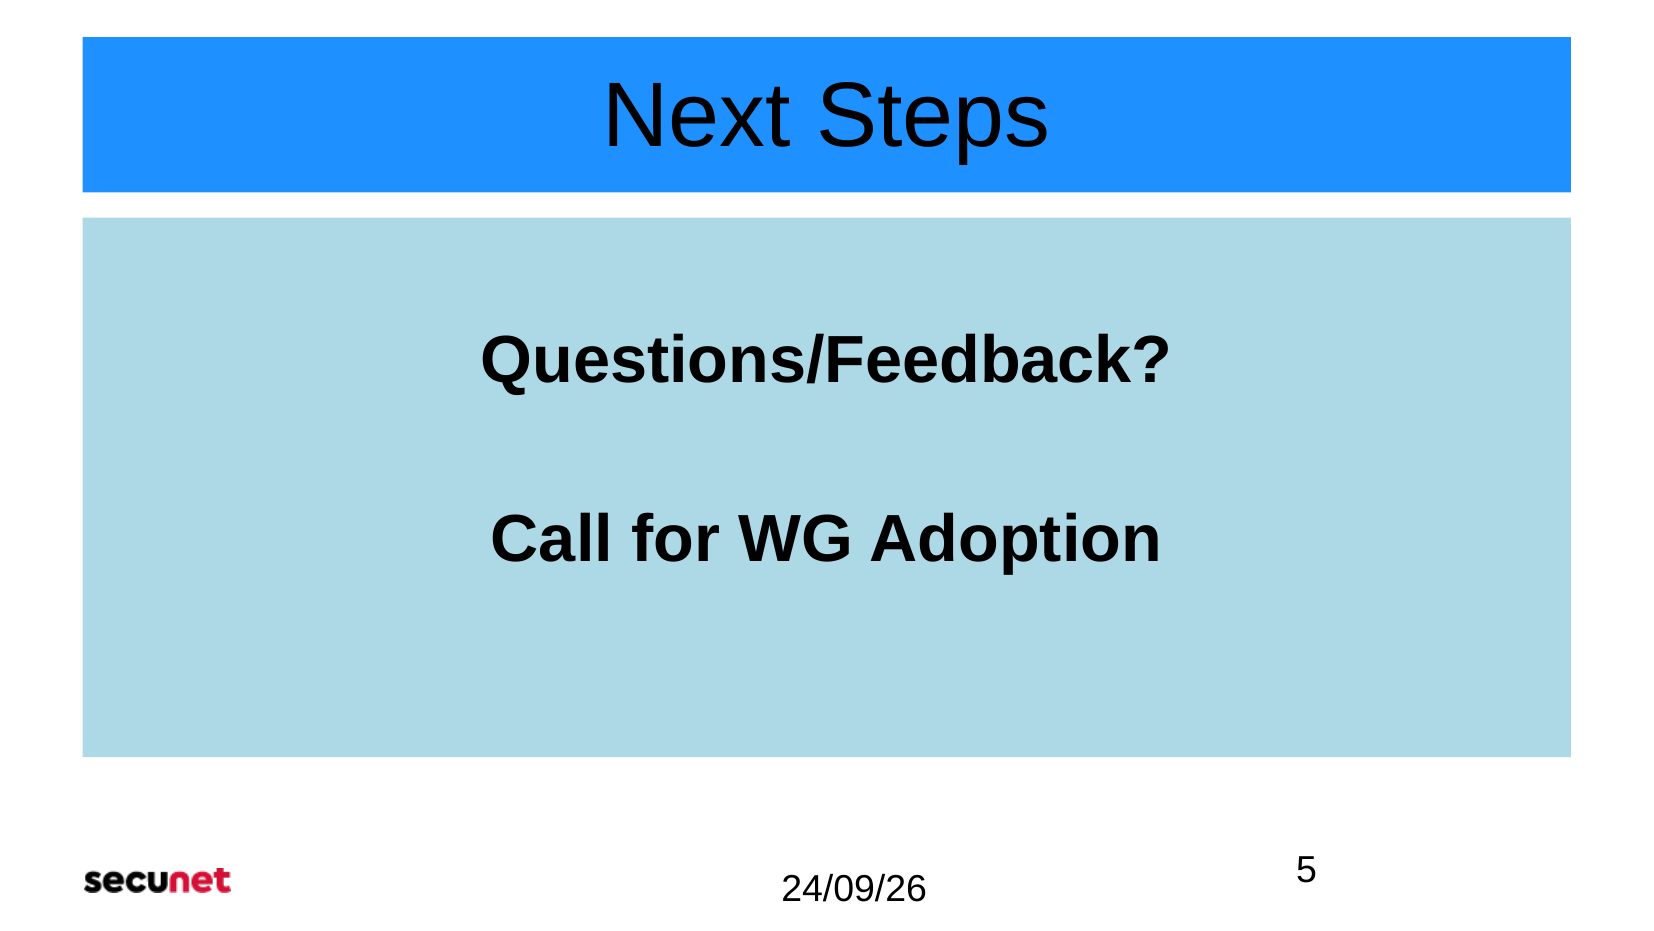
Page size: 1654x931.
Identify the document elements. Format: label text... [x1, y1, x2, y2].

picture [84, 868, 231, 893]
title Next Steps [82, 37, 1571, 193]
list Questions/Feedback? Call for WG Adoption [82, 217, 1571, 758]
